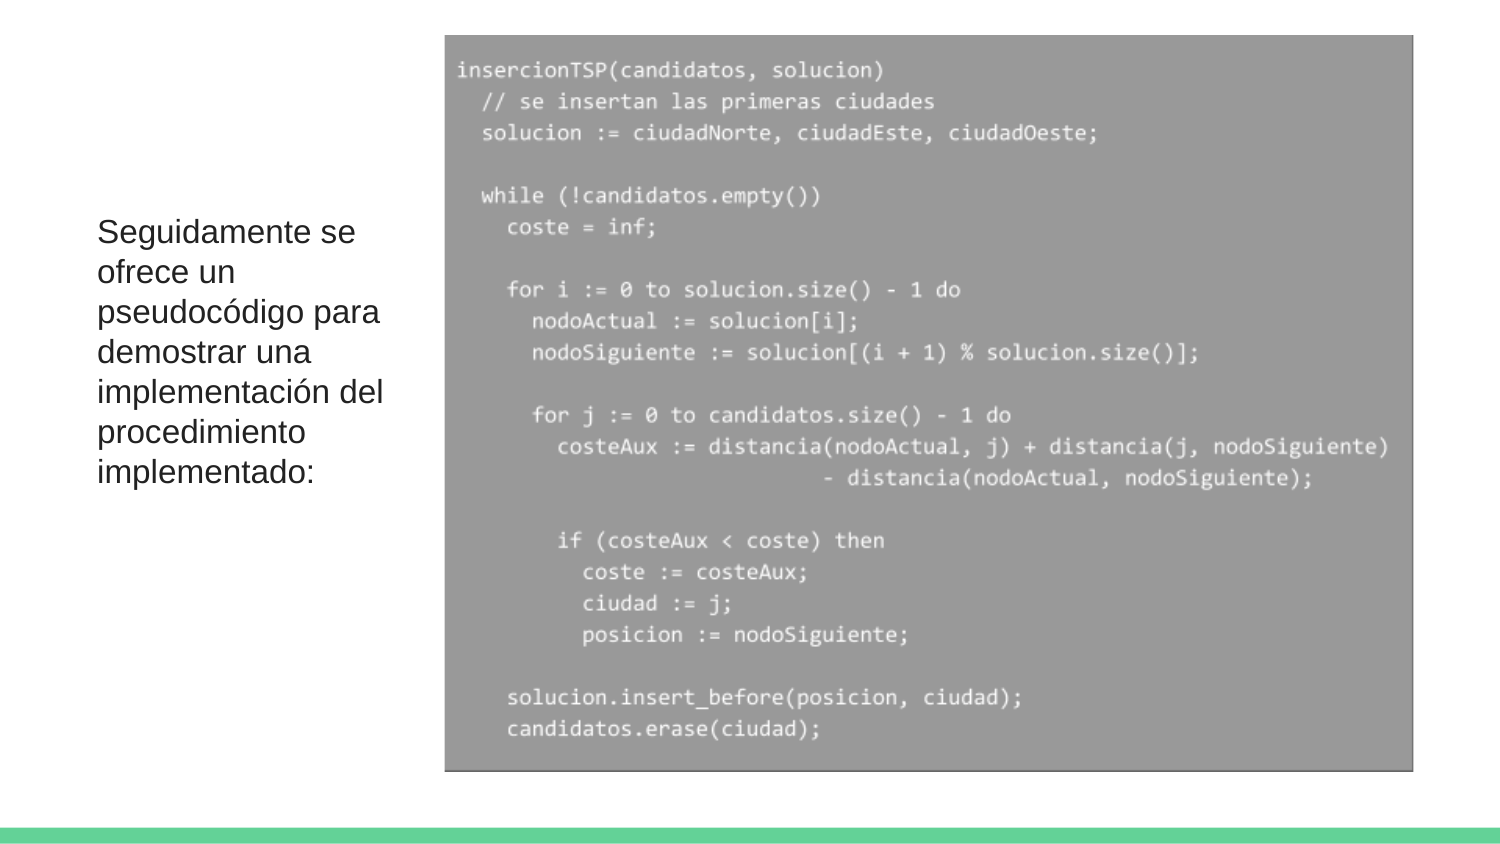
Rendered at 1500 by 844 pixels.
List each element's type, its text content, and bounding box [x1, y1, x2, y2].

picture [444, 35, 1414, 772]
list Seguidamente se ofrece un pseudocódigo para demostrar una implementación del procedimiento implementado: [82, 195, 416, 581]
